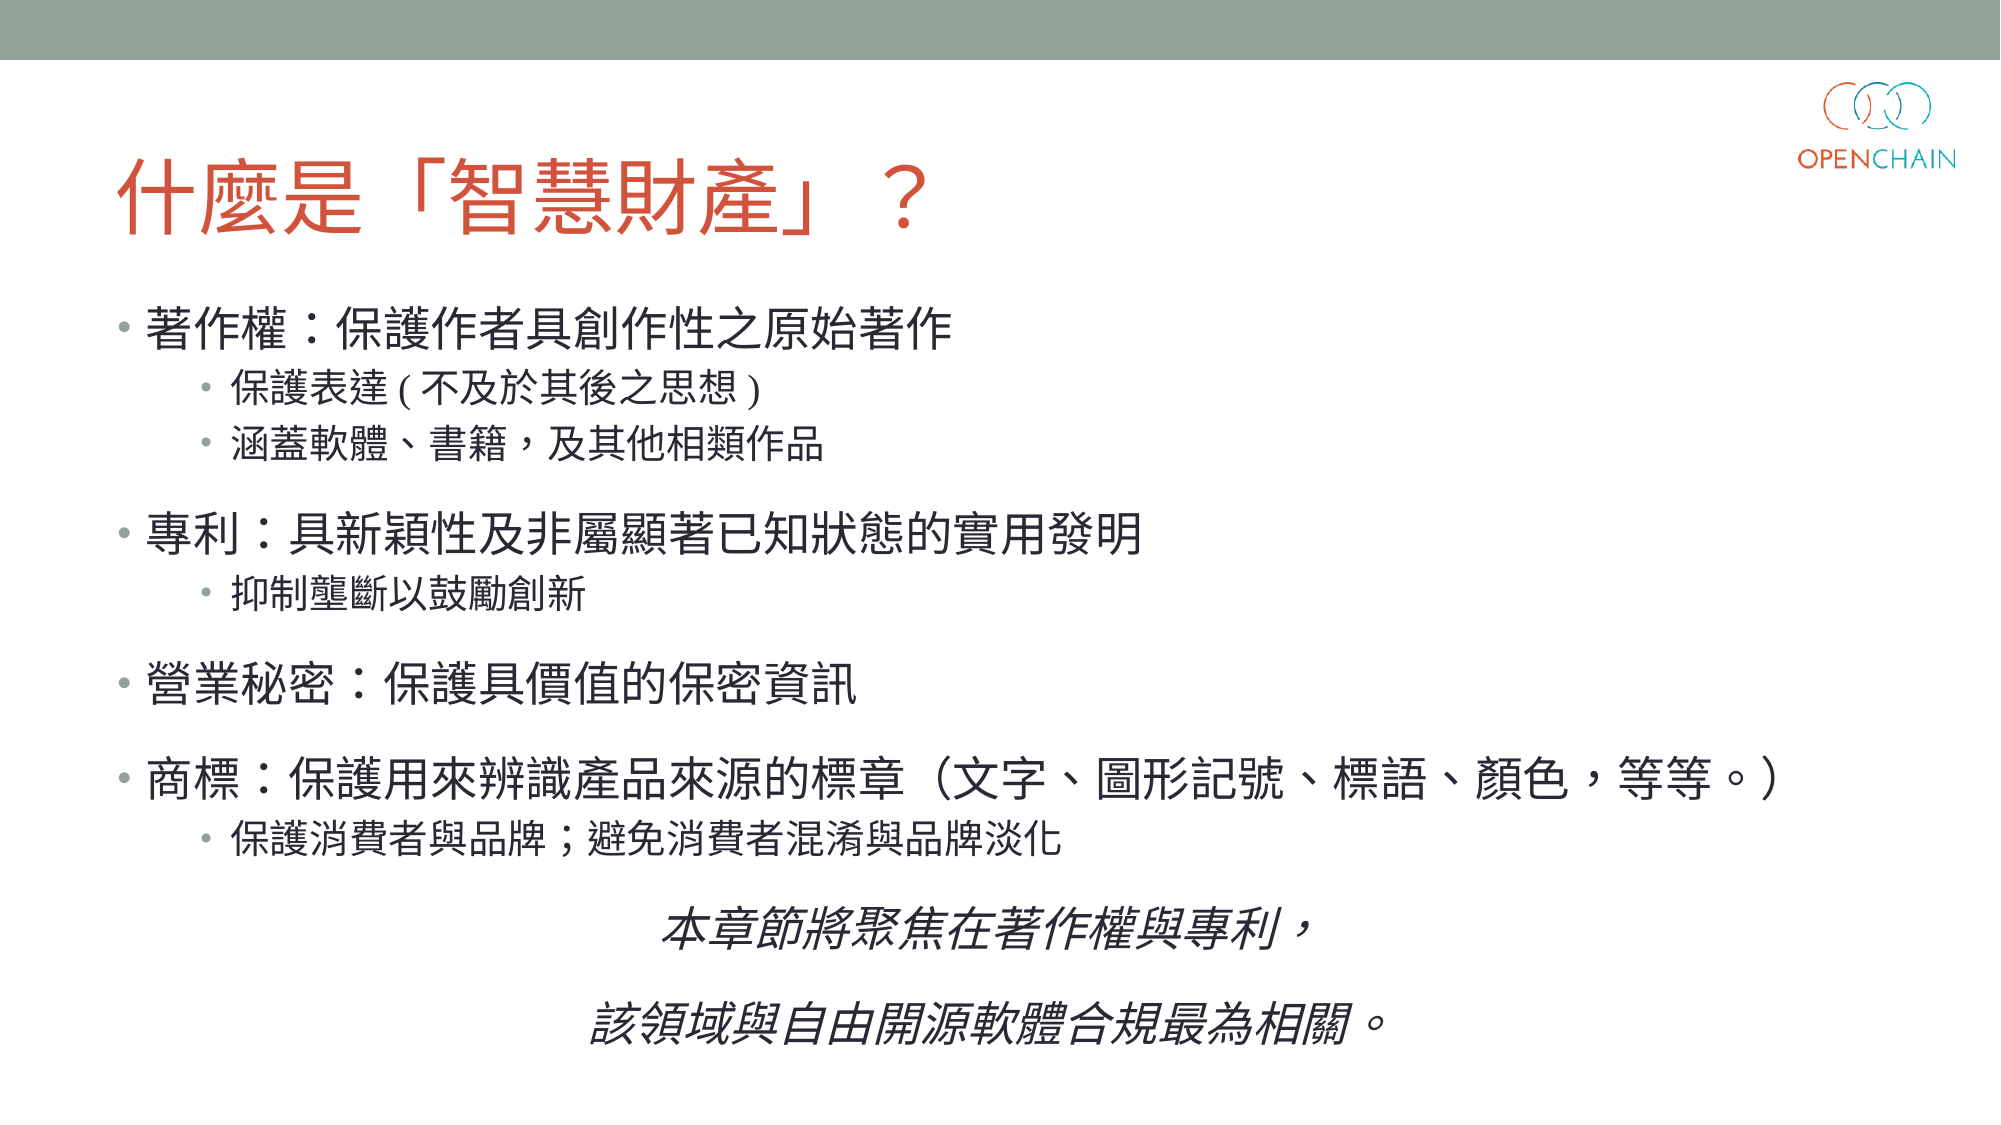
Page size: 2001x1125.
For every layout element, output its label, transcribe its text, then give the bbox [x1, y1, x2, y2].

title 什麼是「智慧財產」？ [99, 87, 1900, 251]
list 著作權：保護作者具創作性之原始著作 保護表達(不及於其後之思想) 涵蓋軟體、書籍，及其他相類作品 專利：具新穎性及非屬顯著已知狀態的實用發明 抑制壟斷以鼓勵創新 營業秘密：保護具價值的保密資訊 商標：保護用來辨識產品來源的標章（文字、圖形記號、標語、顏色，等等。） 保護消費者與品牌；避免消費者混淆與品牌淡化 本章節將聚焦在著作權與專利， 該領域與自由開源軟體合規最為相關。 [102, 262, 1898, 1075]
